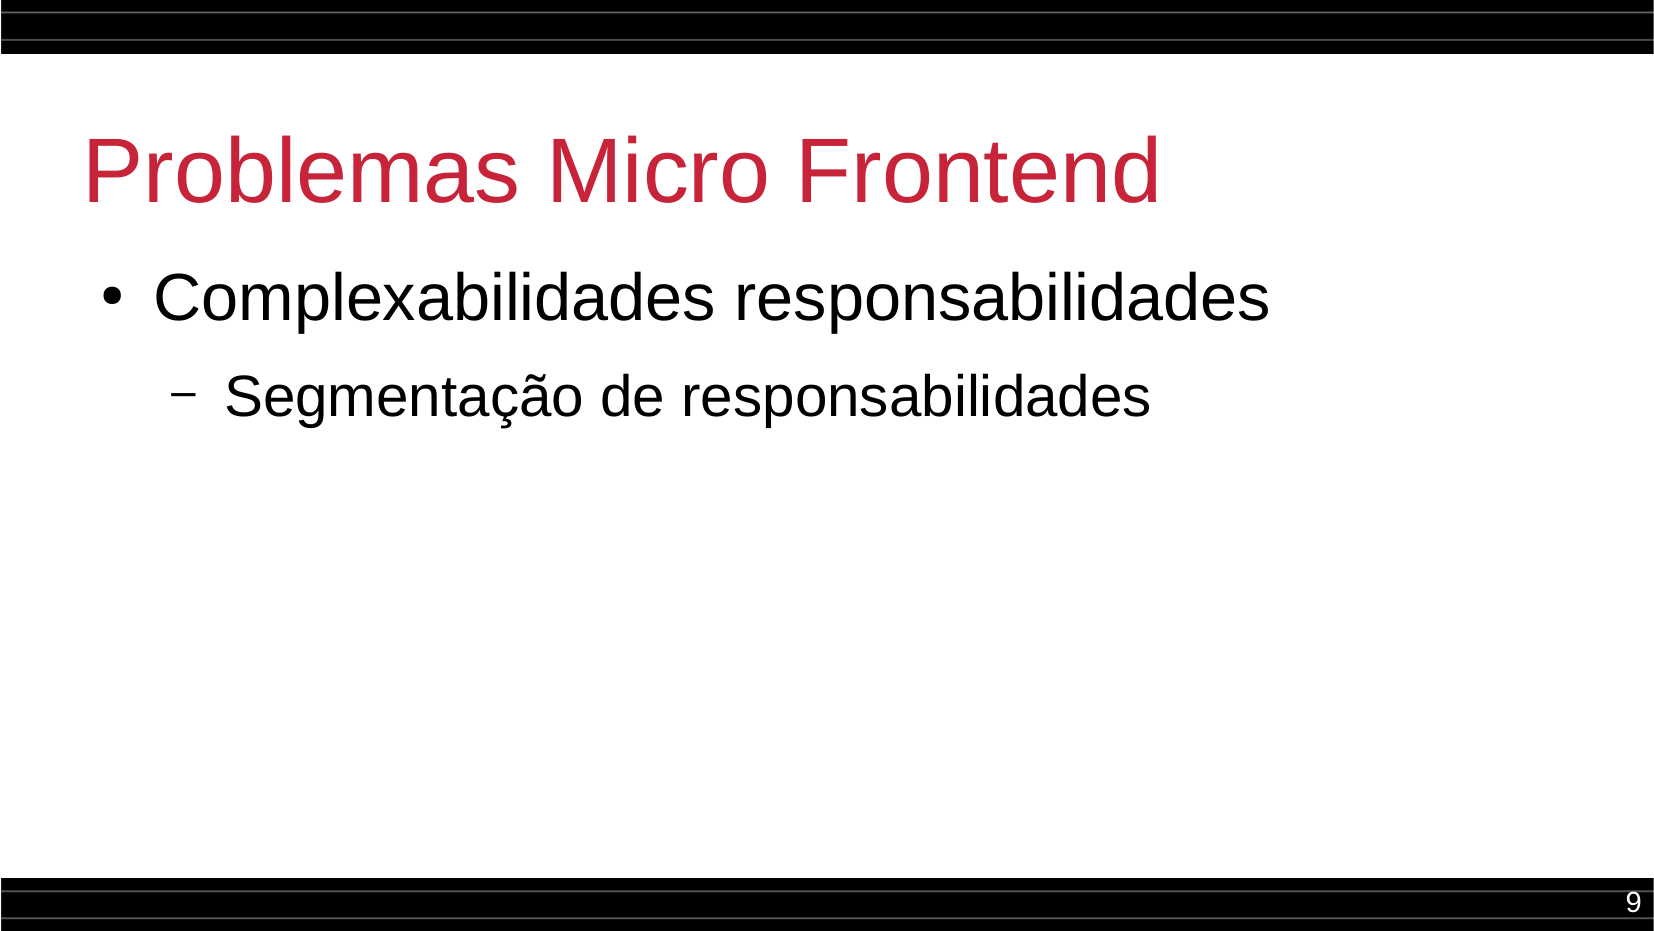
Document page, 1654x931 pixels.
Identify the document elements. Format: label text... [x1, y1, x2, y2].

list Complexabilidades responsabilidades Segmentação de responsabilidades [82, 259, 1583, 804]
picture [1, 0, 1654, 54]
title Problemas Micro Frontend [82, 92, 1571, 249]
picture [1, 878, 1654, 931]
